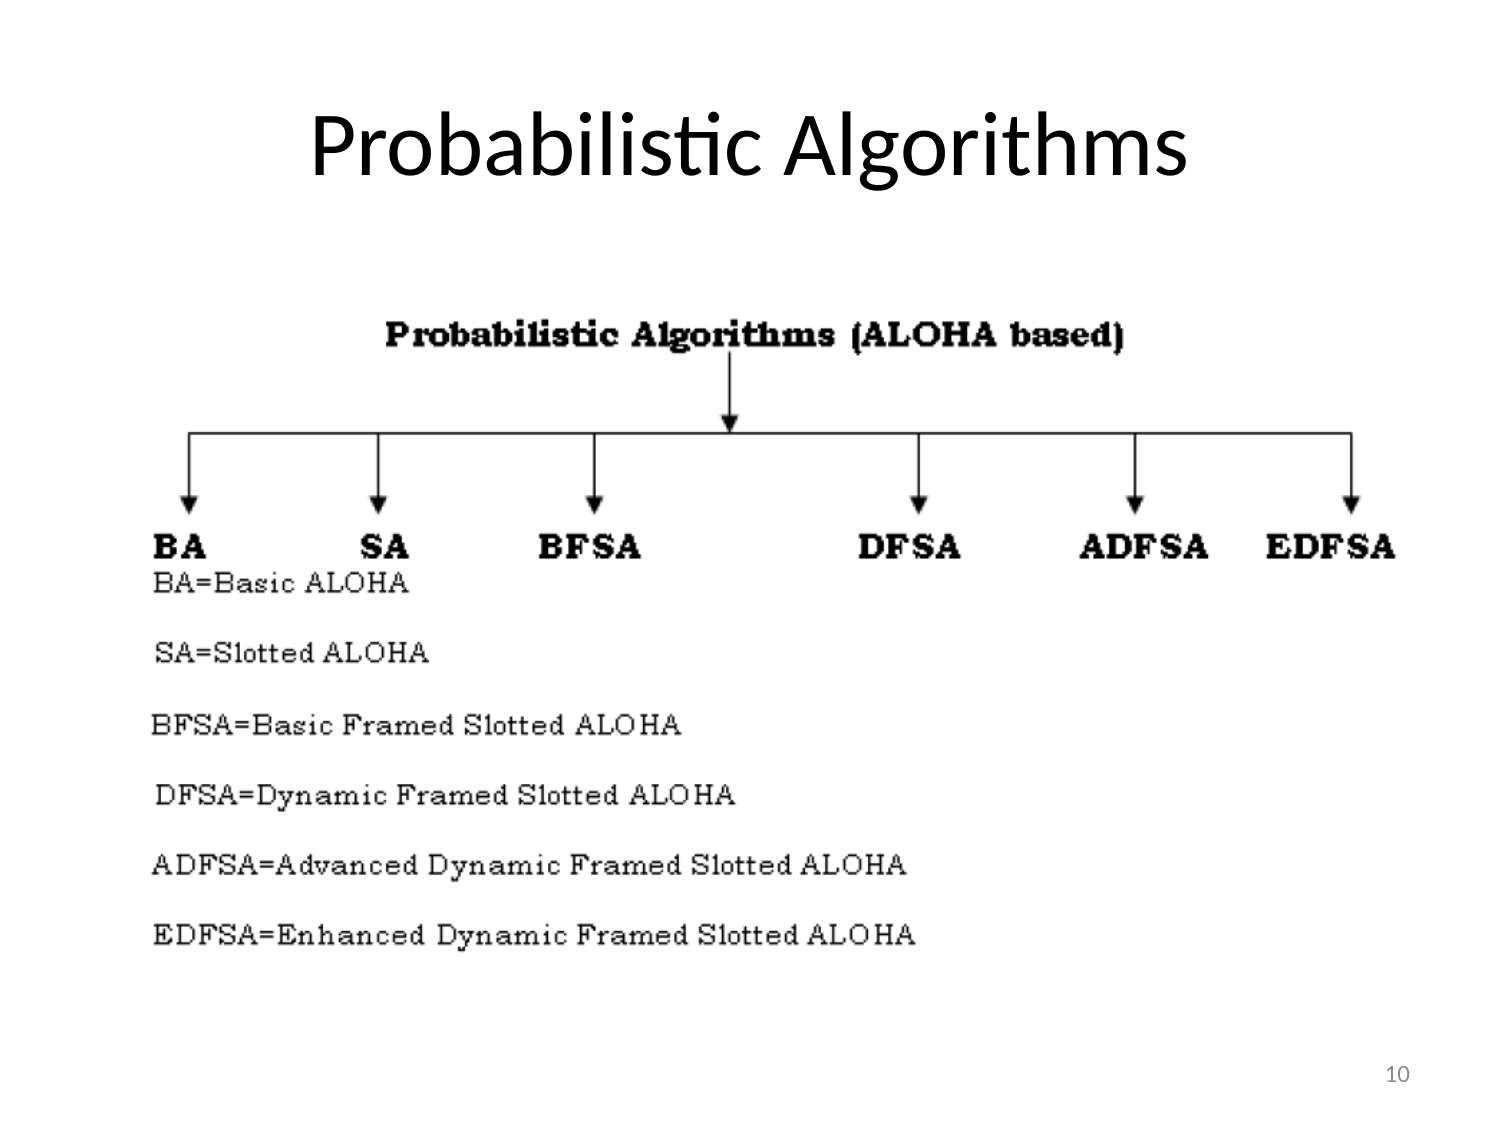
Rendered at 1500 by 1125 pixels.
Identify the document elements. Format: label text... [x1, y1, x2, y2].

slide_number <number> [1074, 1042, 1425, 1103]
title Probabilistic Algorithms [75, 45, 1425, 233]
picture [75, 287, 1425, 980]
